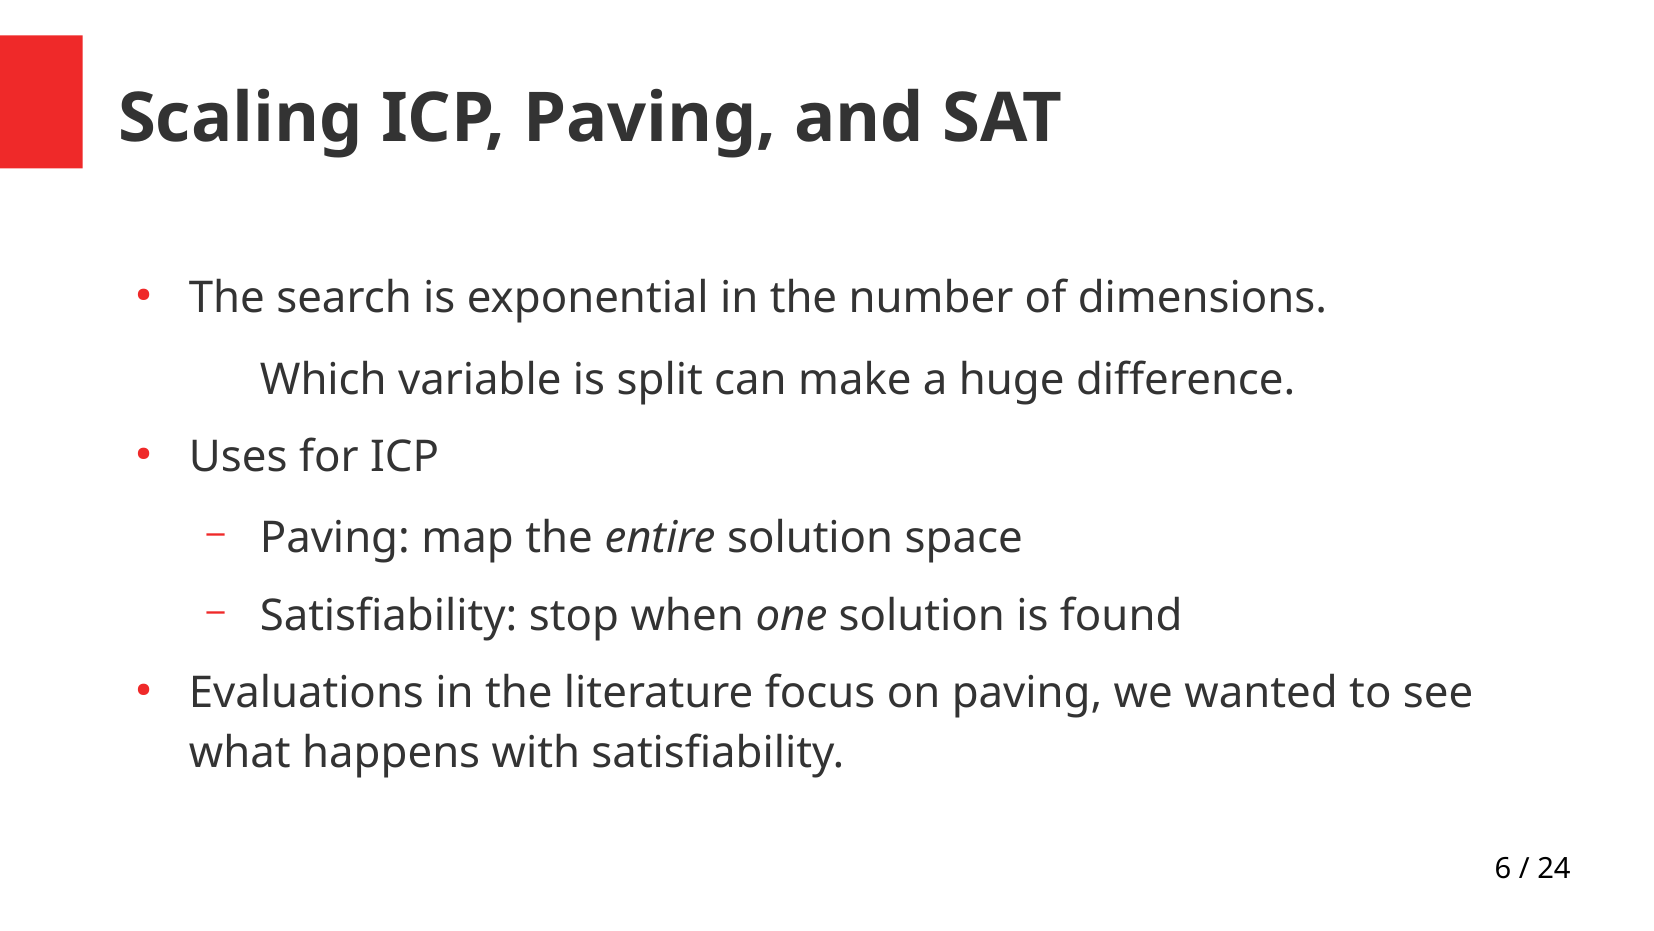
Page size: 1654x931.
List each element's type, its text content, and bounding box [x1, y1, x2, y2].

title Scaling ICP, Paving, and SAT [118, 37, 1571, 193]
list The search is exponential in the number of dimensions. Which variable is split can make a huge difference. Uses for ICP Paving: map the entire solution space Satisfiability: stop when one solution is found Evaluations in the literature focus on paving, we wanted to see what happens with satisfiability. [118, 265, 1536, 806]
